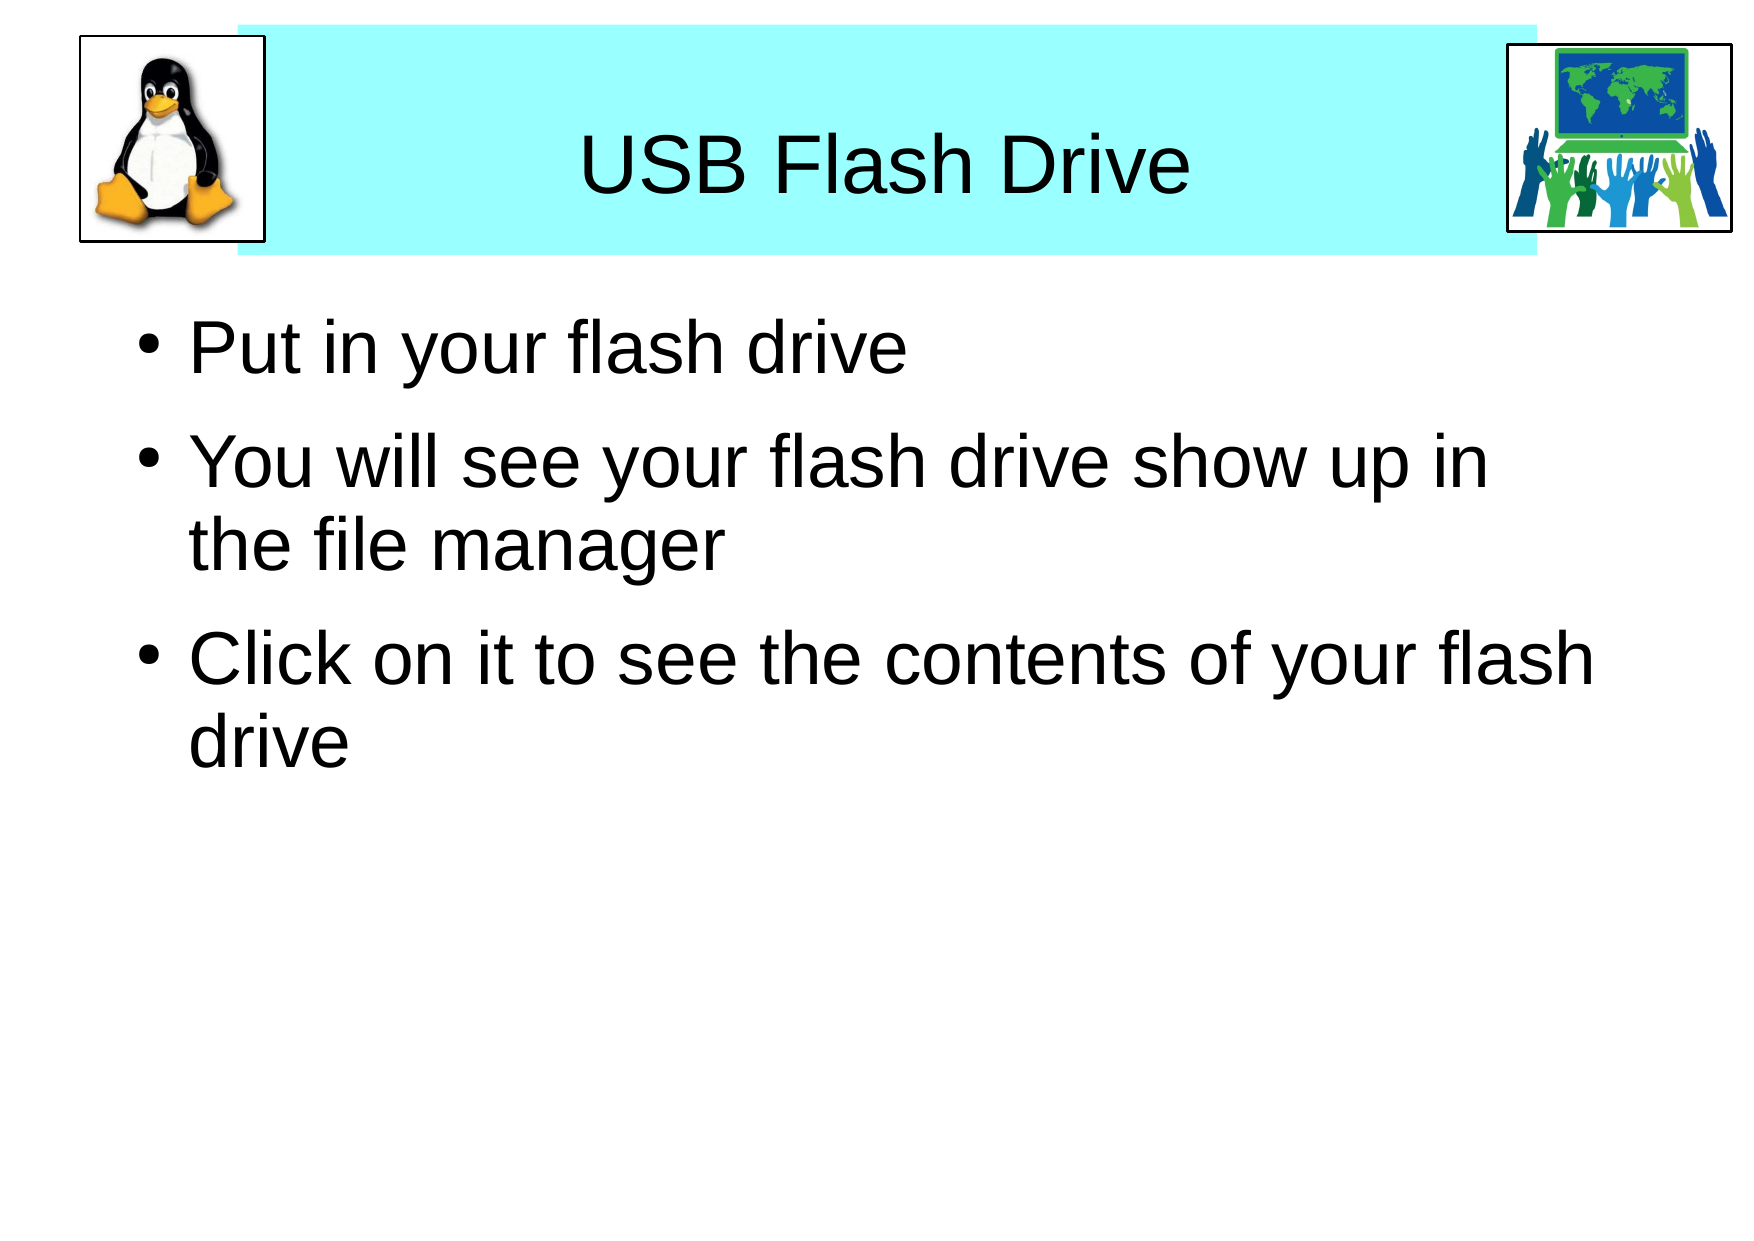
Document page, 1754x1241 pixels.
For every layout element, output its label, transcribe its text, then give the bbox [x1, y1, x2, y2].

picture [81, 37, 263, 240]
title USB Flash Drive [263, 93, 1624, 238]
picture [1509, 46, 1730, 230]
list Put in your flash drive You will see your flash drive show up in the file manager Click on it to see the contents of your flash drive [117, 306, 1610, 1167]
